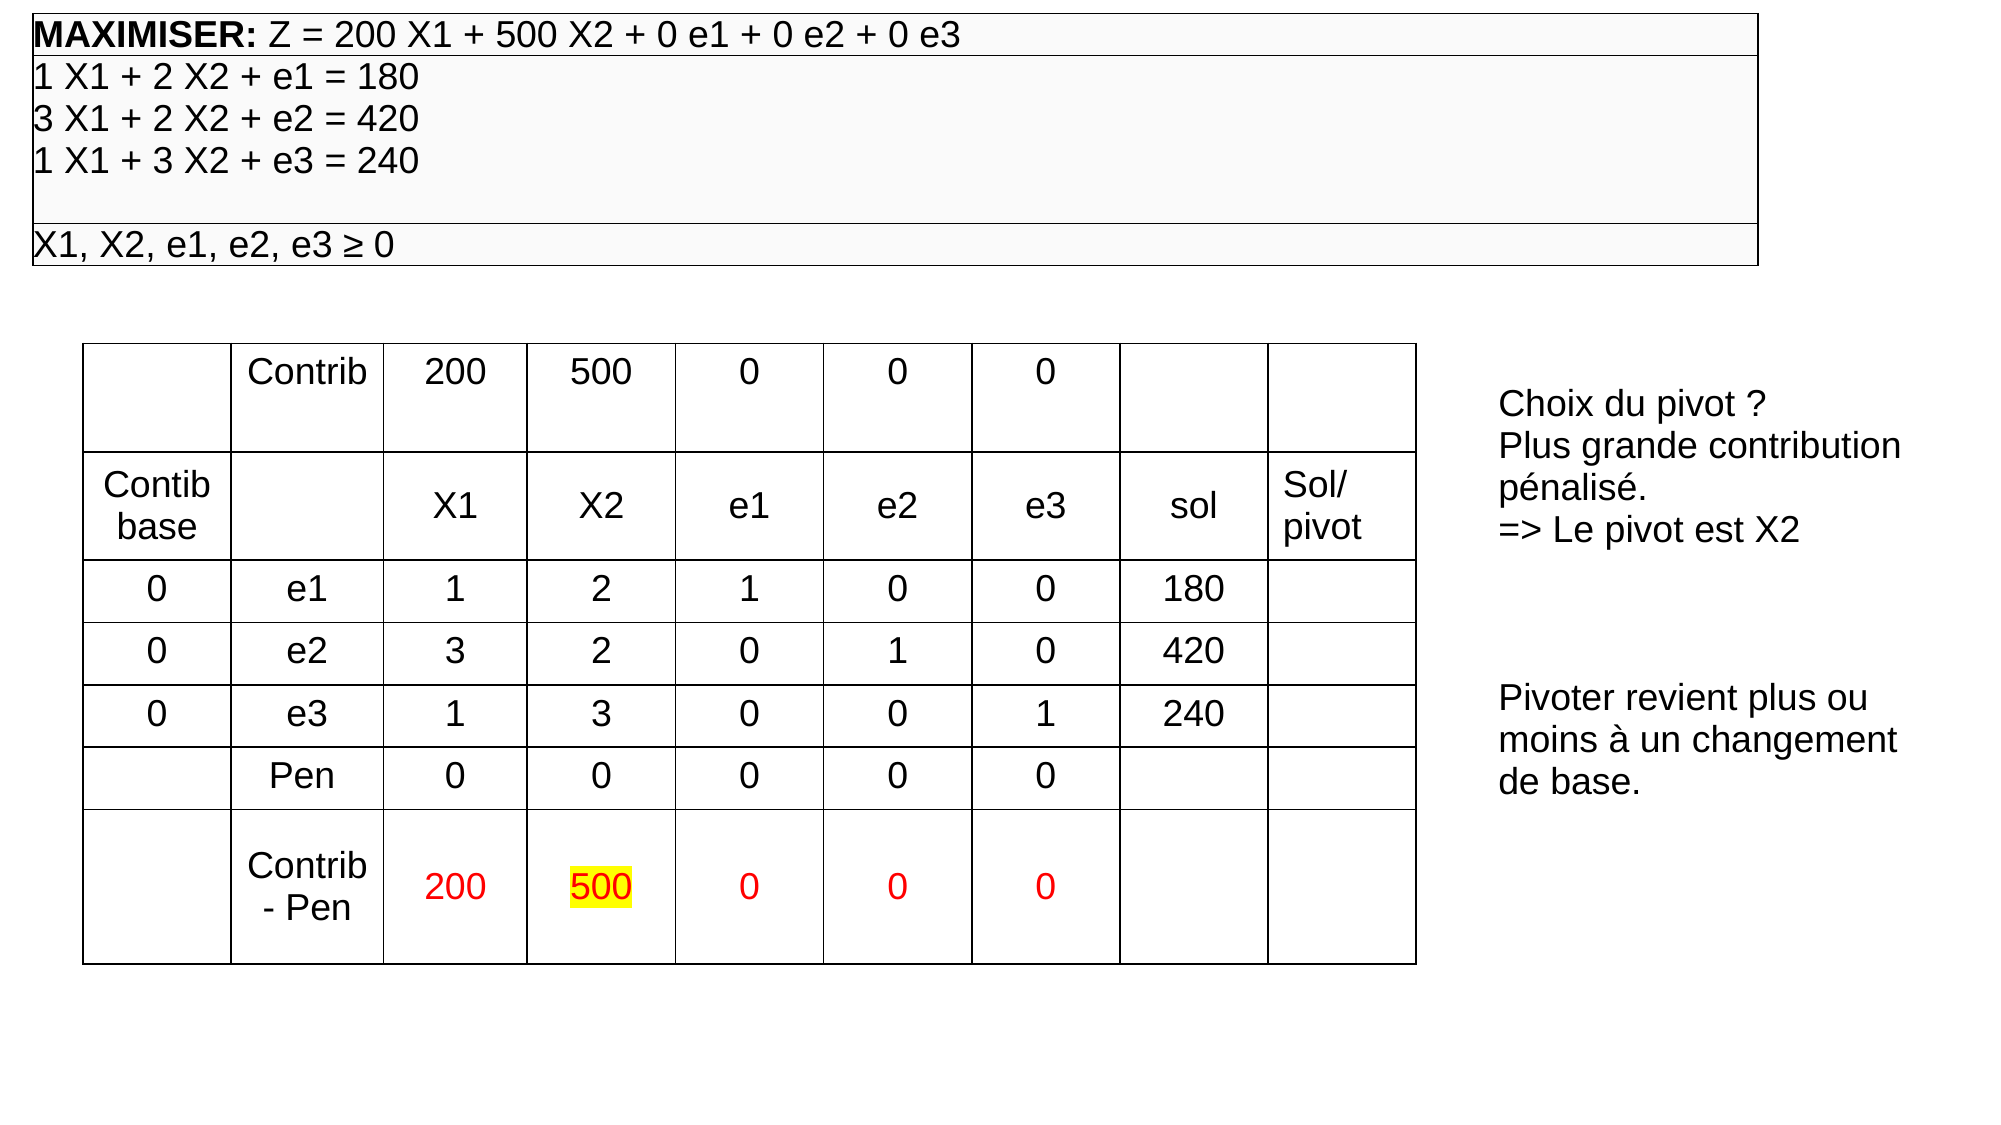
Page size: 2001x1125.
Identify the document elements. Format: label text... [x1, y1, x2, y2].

table_cell [232, 453, 383, 559]
table_cell 180 [1121, 561, 1267, 622]
table_cell sol [1121, 453, 1267, 559]
table_cell X1 [384, 453, 526, 559]
table_cell e3 [973, 453, 1119, 559]
table_cell 2 [528, 623, 675, 684]
table_cell 0 [973, 810, 1119, 963]
table_header 200 [384, 344, 526, 451]
table_cell [1269, 748, 1415, 809]
table_cell Contib base [84, 453, 230, 559]
table_cell 0 [84, 561, 230, 622]
table_cell 1 [384, 561, 526, 622]
table_cell 200 [384, 810, 526, 963]
table_cell [84, 810, 230, 963]
table_cell 0 [676, 810, 823, 963]
table_cell 3 [528, 686, 675, 746]
table_cell 1 [973, 686, 1119, 746]
table_cell [84, 748, 230, 809]
table_header 0 [973, 344, 1119, 451]
table_cell 0 [824, 810, 971, 963]
table_header 0 [824, 344, 971, 451]
table_cell 0 [676, 623, 823, 684]
table_header MAXIMISER: Z = 200 X1 + 500 X2 + 0 e1 + 0 e2 + 0 e3 [34, 14, 1757, 55]
table_cell 420 [1121, 623, 1267, 684]
table_cell e1 [676, 453, 823, 559]
table_cell 0 [824, 686, 971, 746]
table_header Contrib [232, 344, 383, 451]
table_cell 0 [973, 623, 1119, 684]
table_cell Sol/pivot [1269, 453, 1415, 559]
table_cell 240 [1121, 686, 1267, 746]
table_header 500 [528, 344, 675, 451]
table_cell [1269, 686, 1415, 746]
table_cell 0 [973, 748, 1119, 809]
table_header [1121, 344, 1267, 451]
table_cell [1121, 748, 1267, 809]
table_cell 0 [84, 623, 230, 684]
table_cell e2 [232, 623, 383, 684]
table_cell X1, X2, e1, e2, e3 ≥ 0 [34, 224, 1757, 265]
text_box Choix du pivot ? Plus grande contribution pénalisé. => Le pivot est X2 Pivoter revient plus ou moins à un changement de base. [1483, 375, 1951, 810]
table_cell e1 [232, 561, 383, 622]
table_header 0 [676, 344, 823, 451]
table_cell 0 [384, 748, 526, 809]
table_cell e2 [824, 453, 971, 559]
table_cell [1121, 810, 1267, 963]
table_cell Contrib - Pen [232, 810, 383, 963]
table_cell 0 [528, 748, 675, 809]
table_cell 2 [528, 561, 675, 622]
table_cell 0 [824, 561, 971, 622]
table_cell Pen [232, 748, 383, 809]
table_cell e3 [232, 686, 383, 746]
table_cell 0 [824, 748, 971, 809]
table_cell [1269, 561, 1415, 622]
table_header [84, 344, 230, 451]
table_cell 1 [824, 623, 971, 684]
table_cell 1 [384, 686, 526, 746]
table_cell X2 [528, 453, 675, 559]
table_cell 3 [384, 623, 526, 684]
table_cell [1269, 623, 1415, 684]
table_cell 0 [676, 686, 823, 746]
table_cell [1269, 810, 1415, 963]
table_cell 1 [676, 561, 823, 622]
table_header [1269, 344, 1415, 451]
table_cell 0 [84, 686, 230, 746]
table_cell 0 [676, 748, 823, 809]
table_cell 0 [973, 561, 1119, 622]
table_cell 1 X1 + 2 X2 + e1 = 180 3 X1 + 2 X2 + e2 = 420 1 X1 + 3 X2 + e3 = 240 [34, 56, 1757, 223]
table_cell 500 [528, 810, 675, 963]
